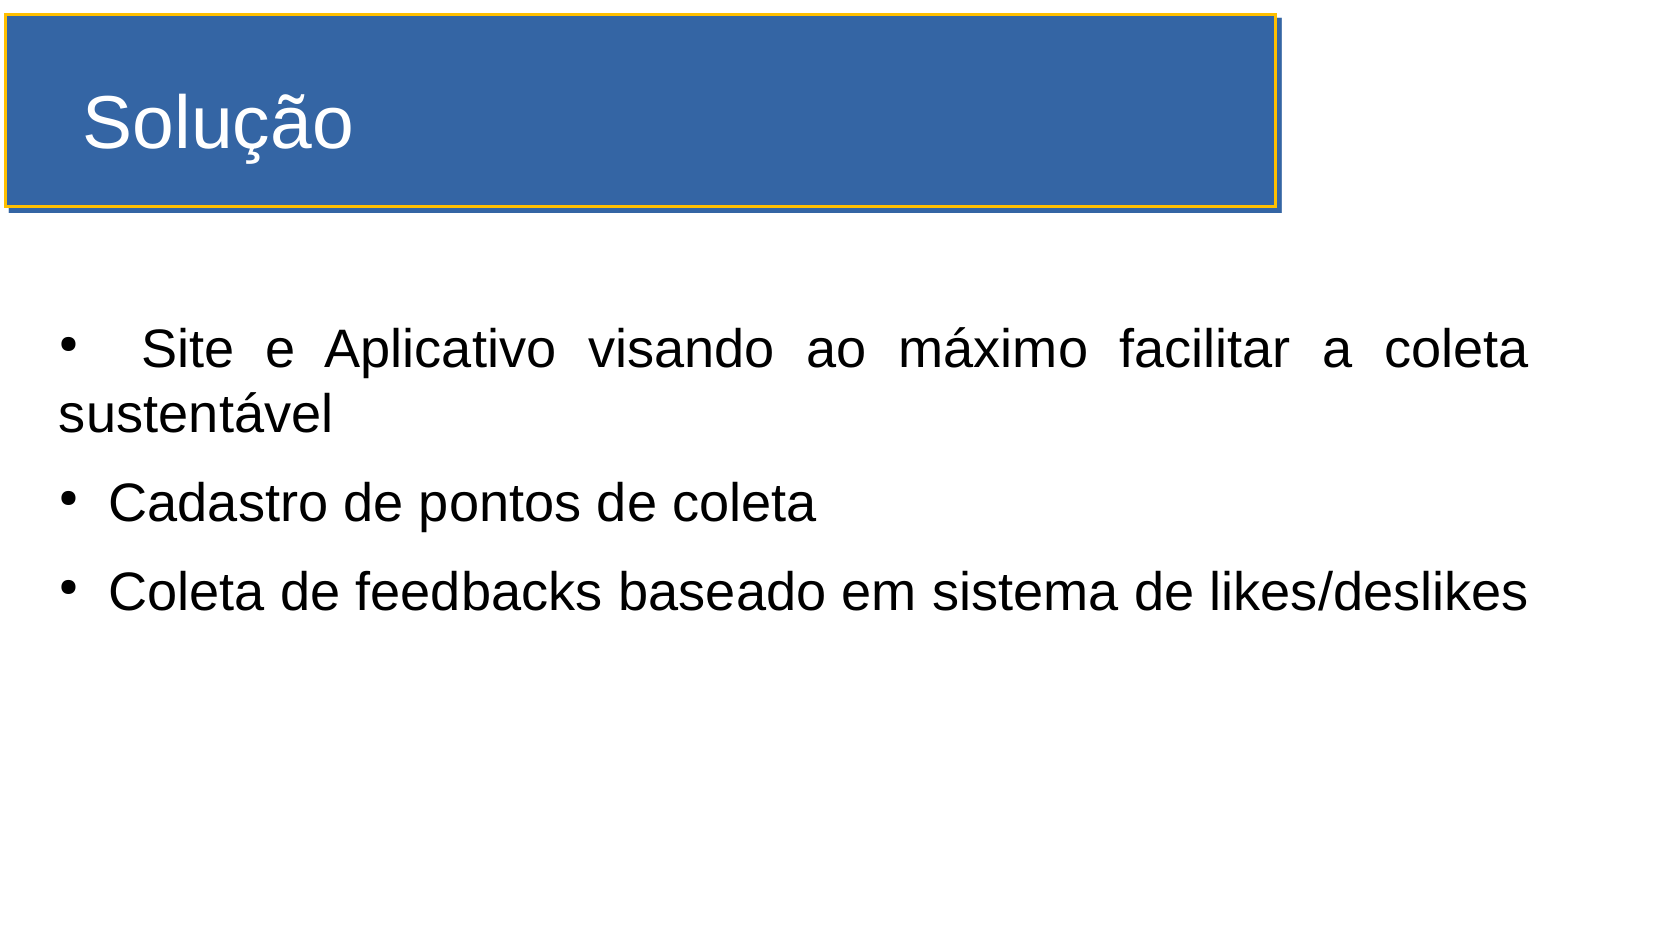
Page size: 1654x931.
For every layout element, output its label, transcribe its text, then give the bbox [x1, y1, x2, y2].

title Solução [82, 44, 1235, 192]
list Site e Aplicativo visando ao máximo facilitar a coleta sustentável Cadastro de pontos de coleta Coleta de feedbacks baseado em sistema de likes/deslikes [59, 224, 1536, 904]
